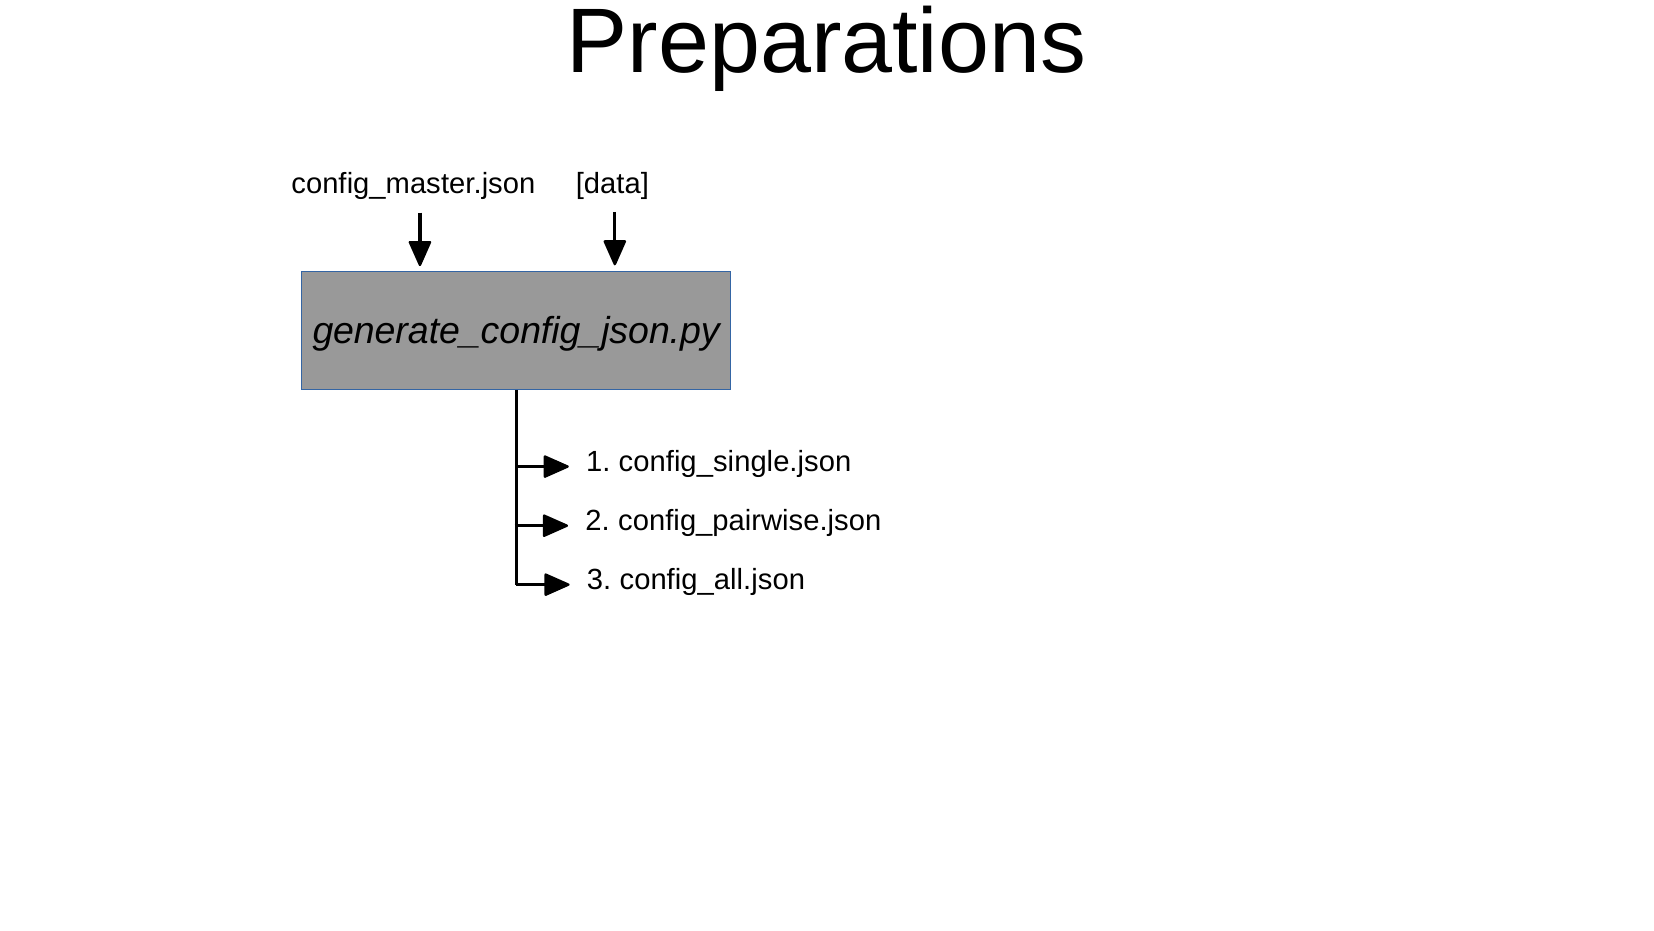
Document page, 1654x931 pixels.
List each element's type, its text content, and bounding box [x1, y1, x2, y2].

text_box [data] [561, 160, 668, 213]
title Preparations [82, 0, 1571, 119]
text_box 2. config_pairwise.json [570, 496, 910, 545]
text_box 3. config_all.json [572, 555, 839, 604]
text_box 1. config_single.json [571, 437, 868, 491]
text_box generate_config_json.py [301, 271, 731, 390]
text_box config_master.json [276, 160, 561, 208]
